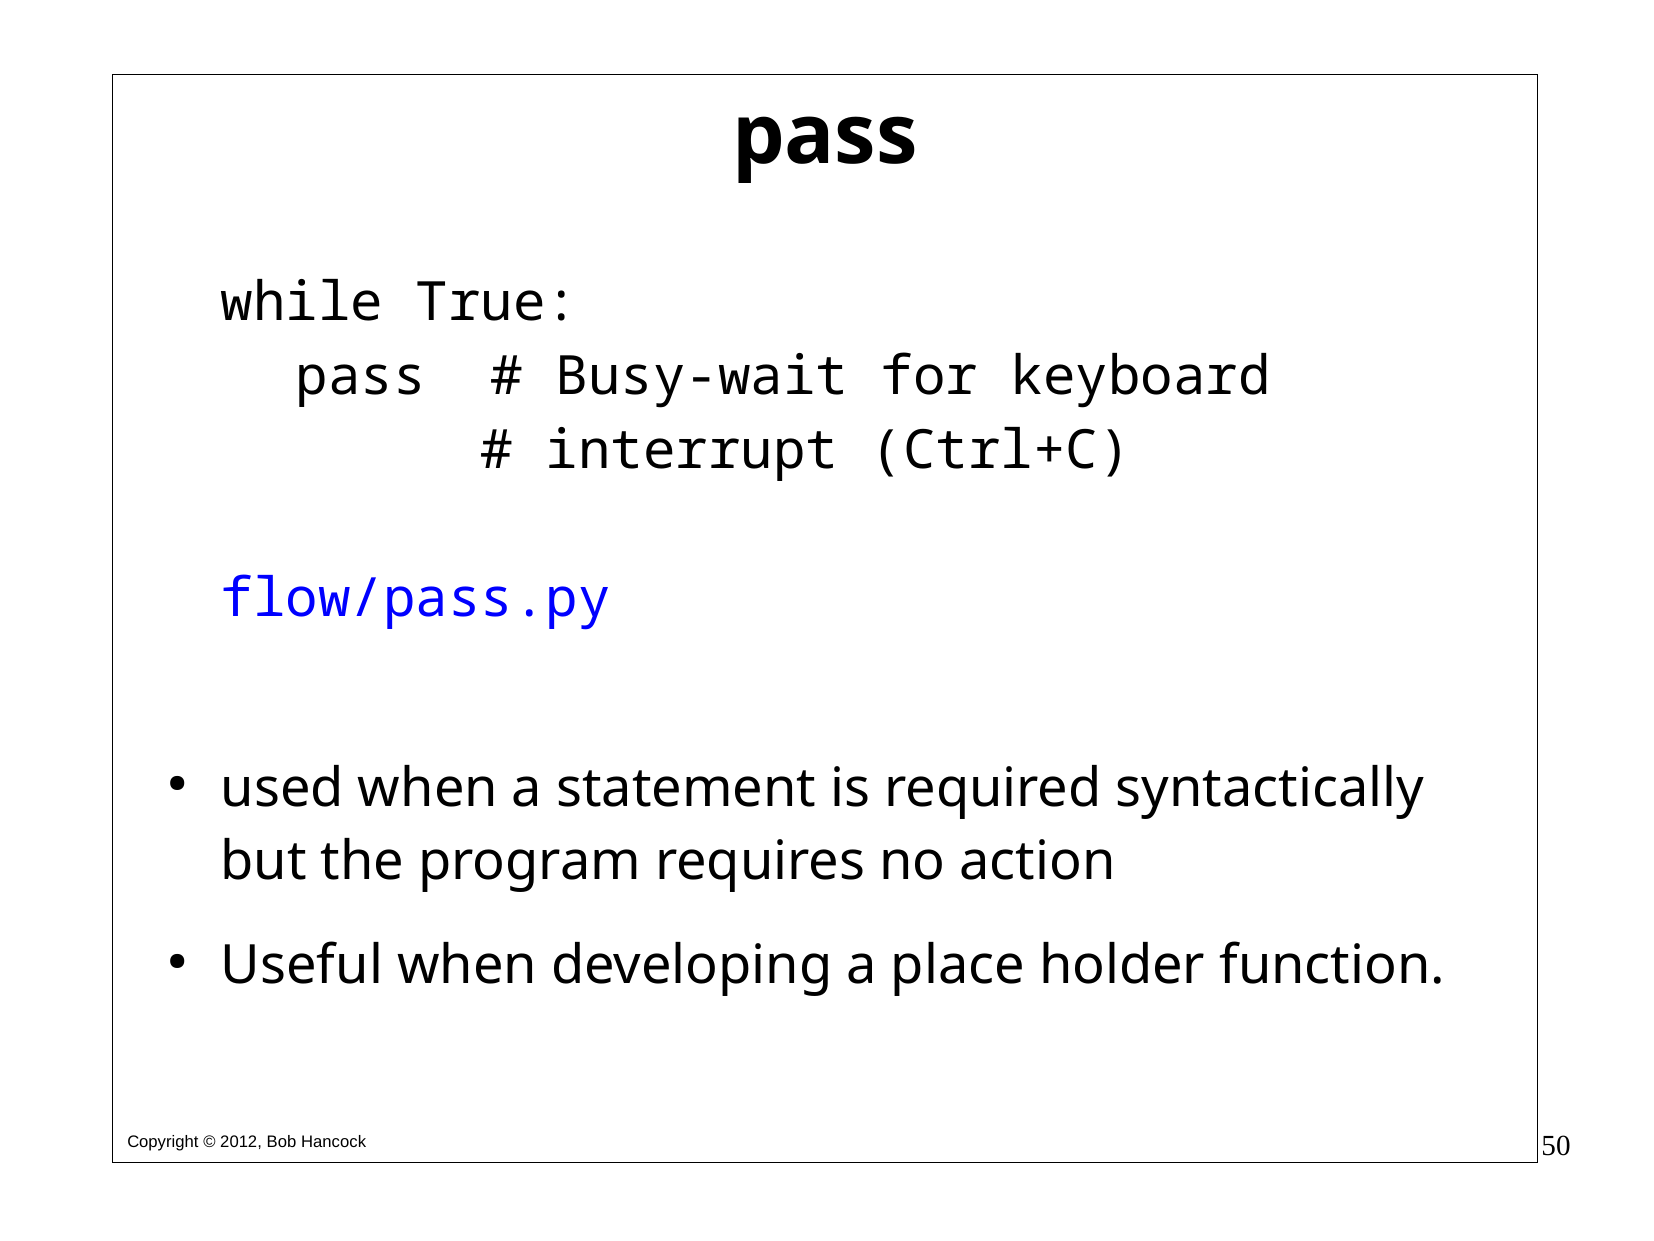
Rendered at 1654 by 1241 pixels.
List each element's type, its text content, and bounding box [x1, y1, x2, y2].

text_box Copyright © 2012, Bob Hancock [112, 1125, 382, 1159]
list while True: pass # Busy-wait for keyboard # interrupt (Ctrl+C) flow/pass.py used when a statement is required syntactically but the program requires no action Useful when developing a place holder function. [150, 262, 1501, 1126]
title pass [112, 75, 1538, 188]
